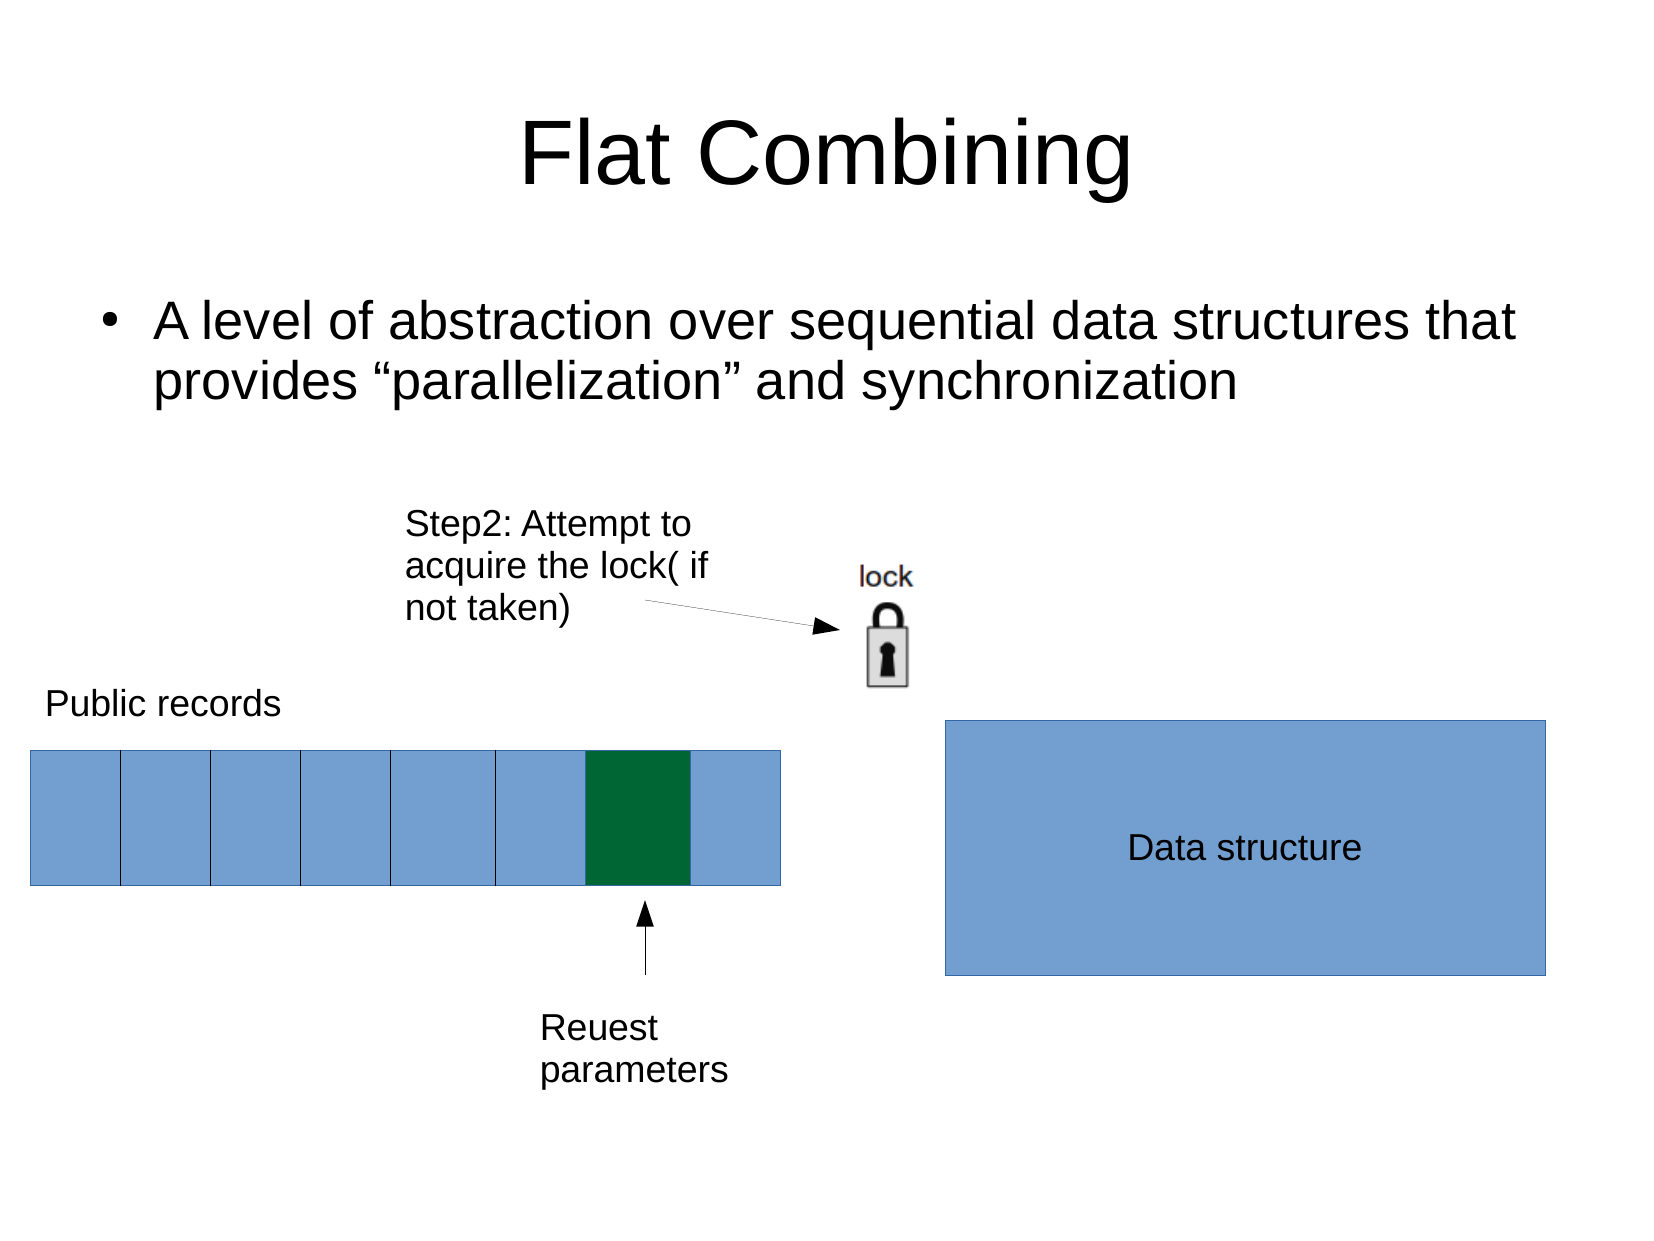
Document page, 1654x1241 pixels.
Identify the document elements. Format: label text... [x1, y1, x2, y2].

list A level of abstraction over sequential data structures that provides “parallelization” and synchronization [82, 290, 1571, 1010]
title Flat Combining [82, 49, 1571, 257]
text_box Public records [30, 675, 376, 732]
text_box [121, 750, 210, 886]
text_box Reuest parameters [525, 999, 781, 1141]
text_box [496, 750, 781, 886]
text_box [301, 750, 390, 886]
text_box [30, 750, 120, 886]
text_box Step2: Attempt to acquire the lock( if not taken) [390, 495, 766, 636]
text_box [211, 750, 300, 886]
text_box Data structure [945, 720, 1546, 976]
picture [795, 532, 928, 751]
text_box [391, 750, 495, 886]
